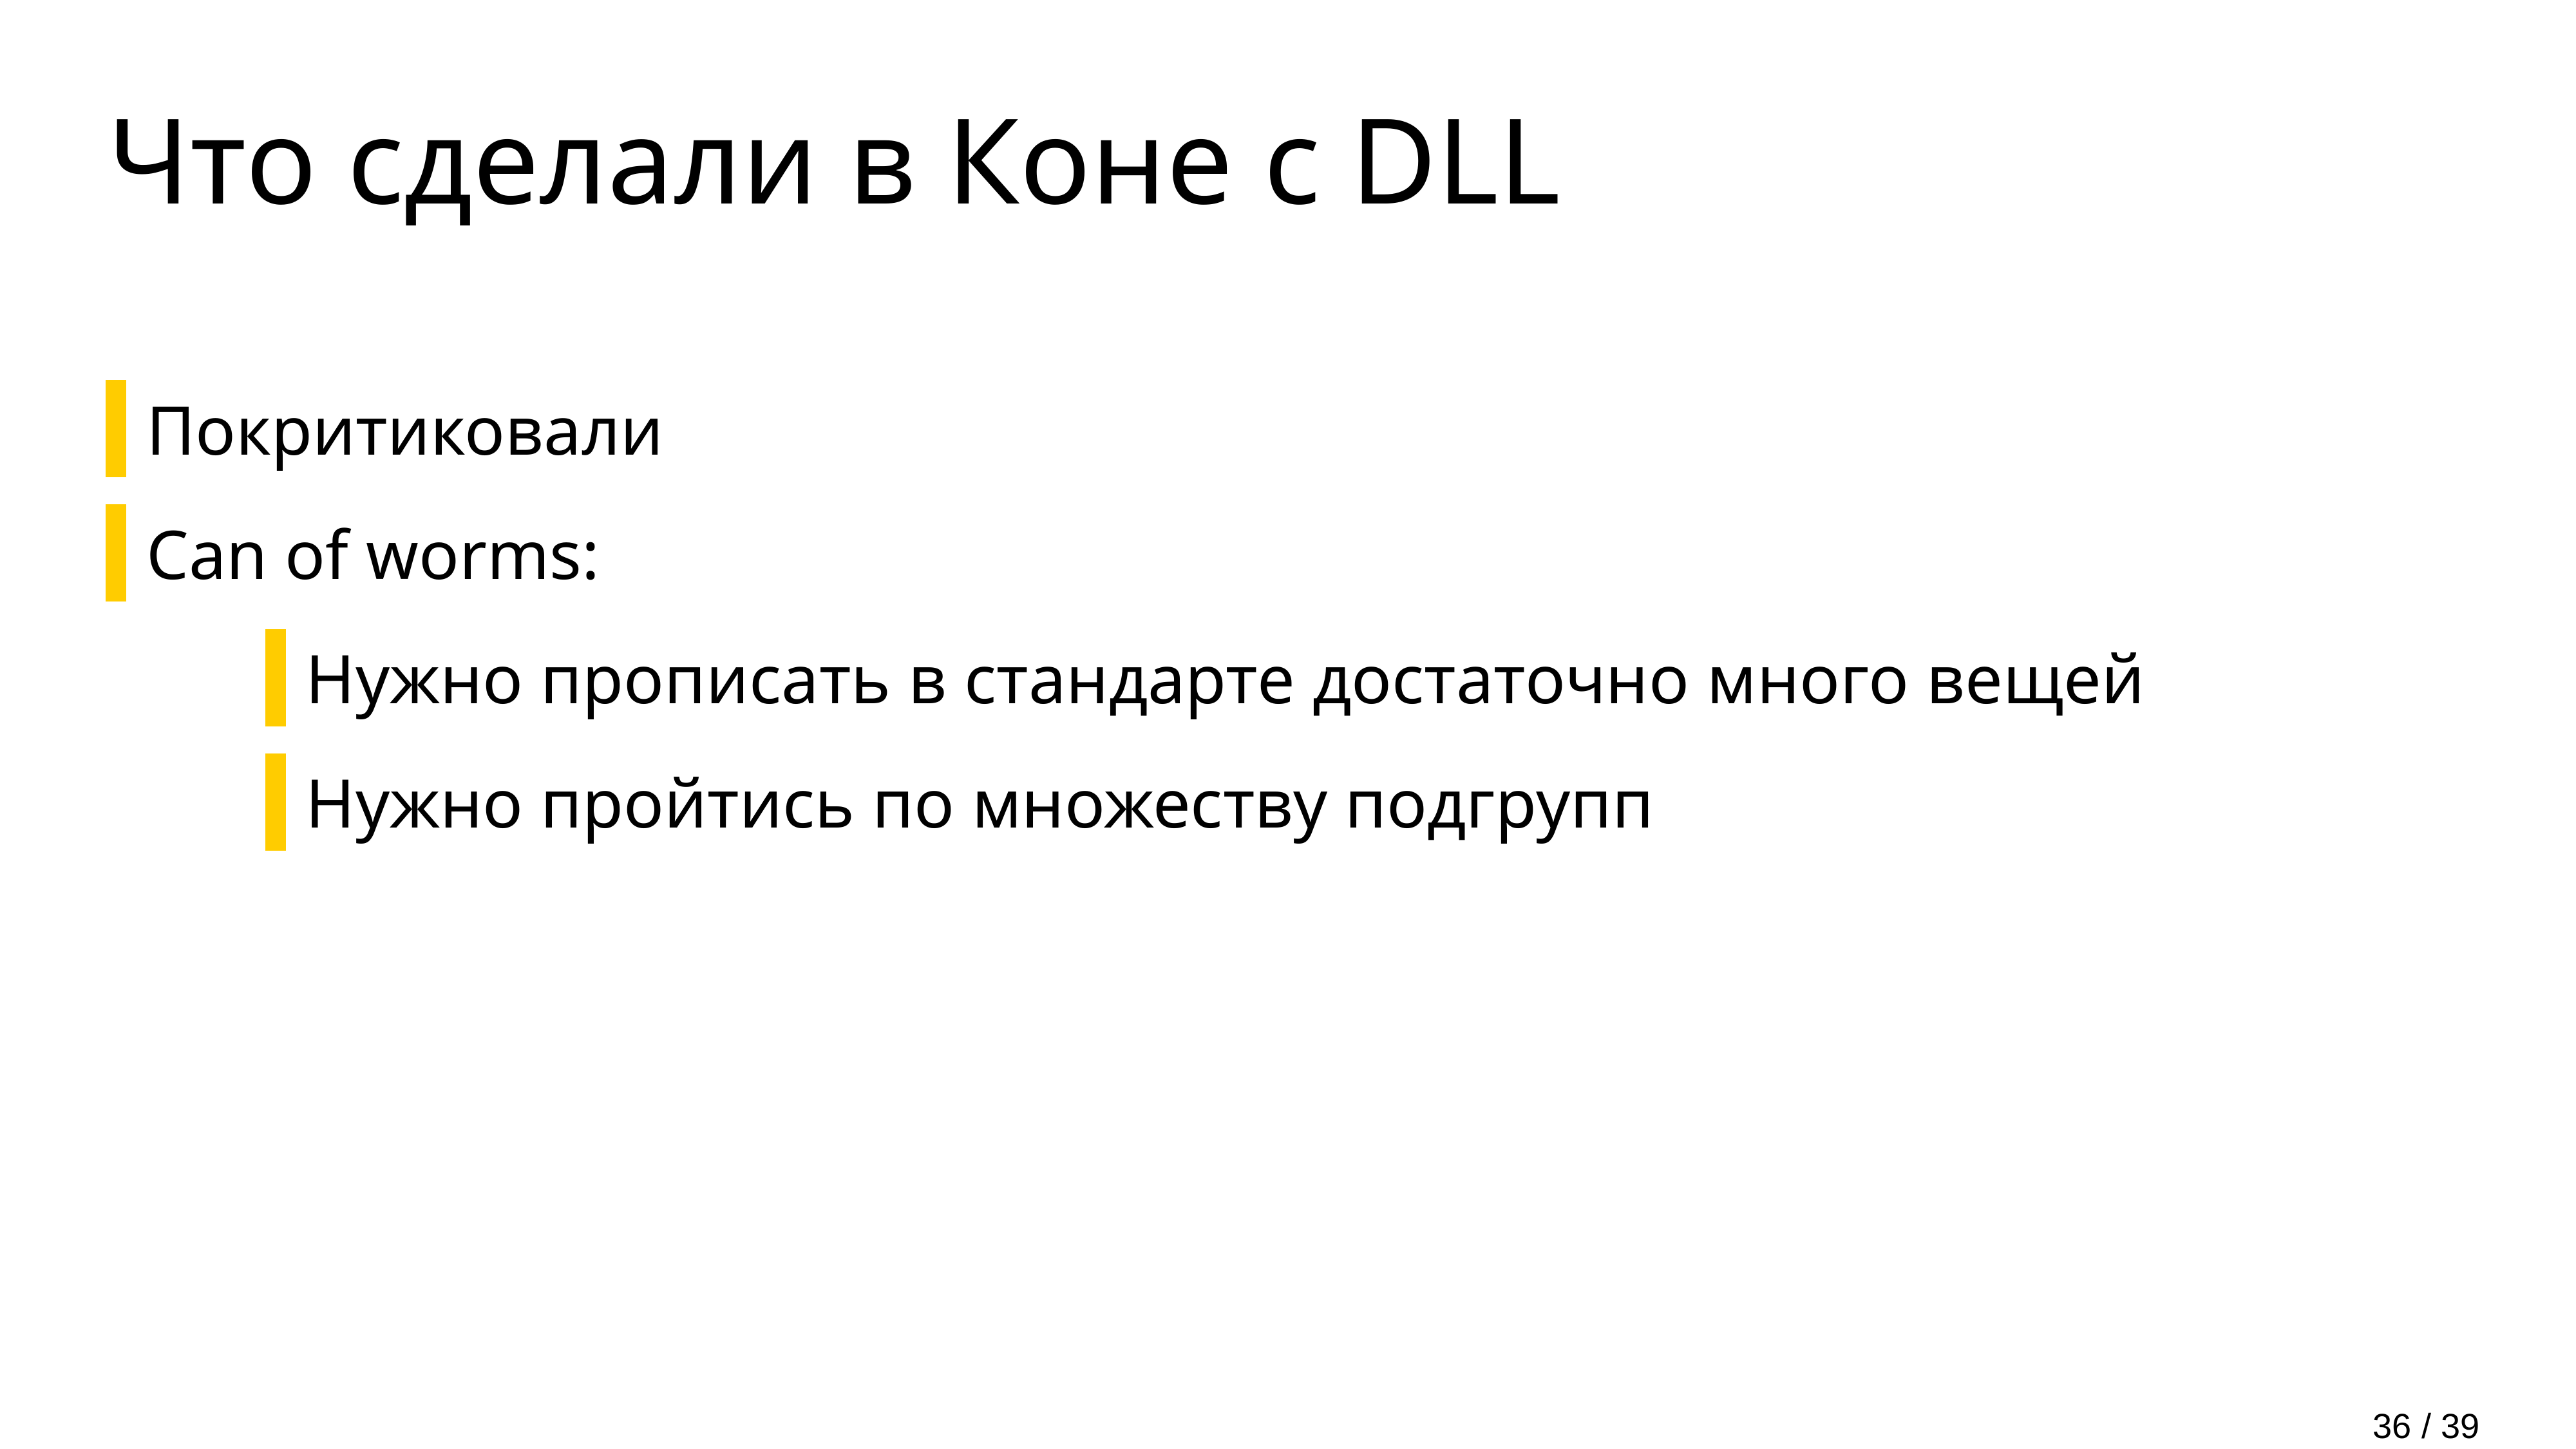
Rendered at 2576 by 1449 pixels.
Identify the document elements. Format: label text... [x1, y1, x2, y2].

title Что сделали в Коне с DLL [108, 80, 2468, 242]
text_box <number> / 39 [2363, 1402, 2576, 1449]
text_box Покритиковали Can of worms: Нужно прописать в стандарте достаточно много вещей Нужно пройтись по множеству подгрупп [96, 364, 2512, 1419]
